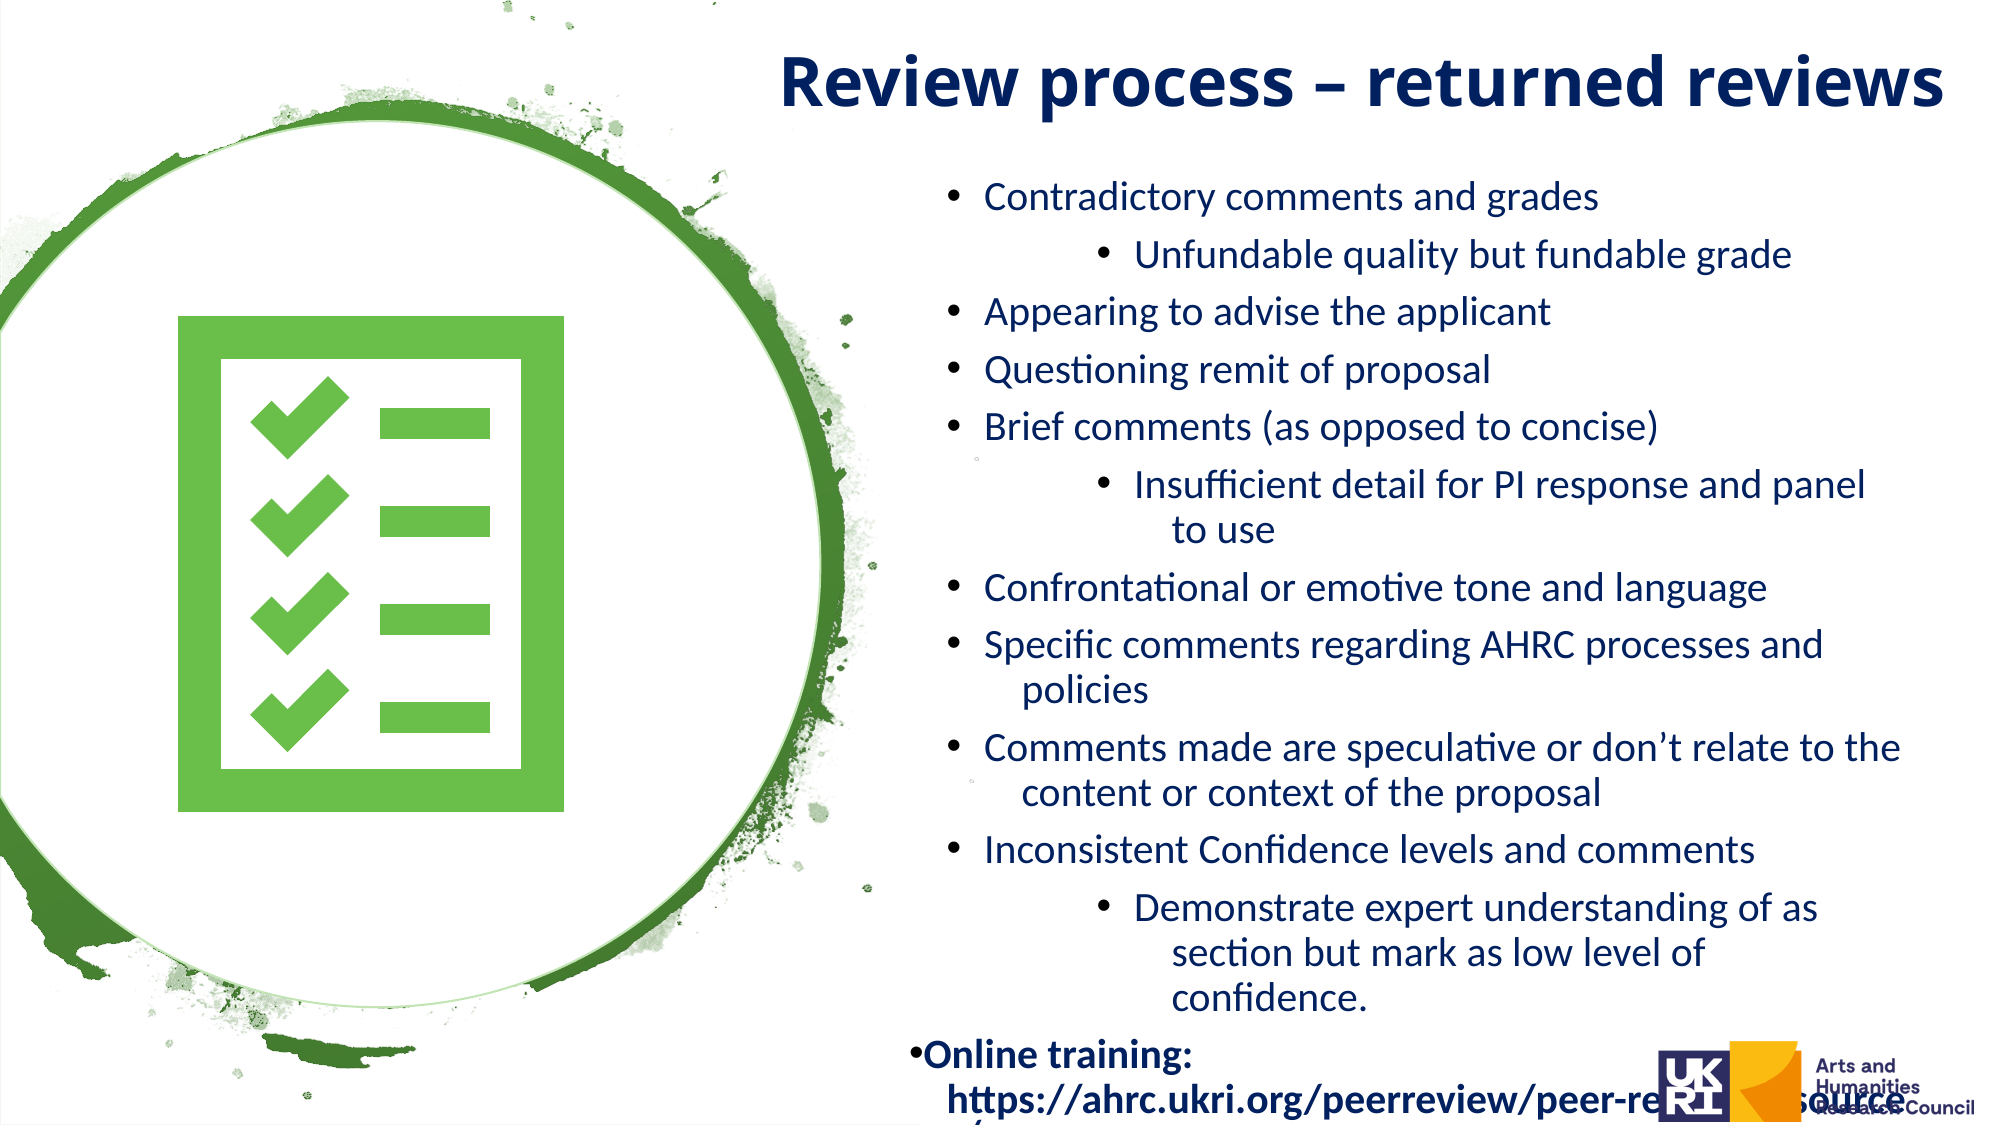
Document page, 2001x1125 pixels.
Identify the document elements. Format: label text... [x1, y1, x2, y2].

picture [73, 267, 668, 862]
text_box Contradictory comments and grades Unfundable quality but fundable grade Appearing to advise the applicant Questioning remit of proposal Brief comments (as opposed to concise) Insufficient detail for PI response and panel to use Confrontational or emotive tone and language Specific comments regarding AHRC processes and policies Comments made are speculative or don’t relate to the content or context of the proposal Inconsistent Confidence levels and comments Demonstrate expert understanding of as section but mark as low level of confidence. Online training: https://ahrc.ukri.org/peerreview/peer-review-resources/ - detailed information by form category [894, 167, 1926, 994]
picture [0, 0, 2000, 1125]
text_box Review process – returned reviews [763, 15, 1974, 153]
text_box [0, 121, 821, 1008]
